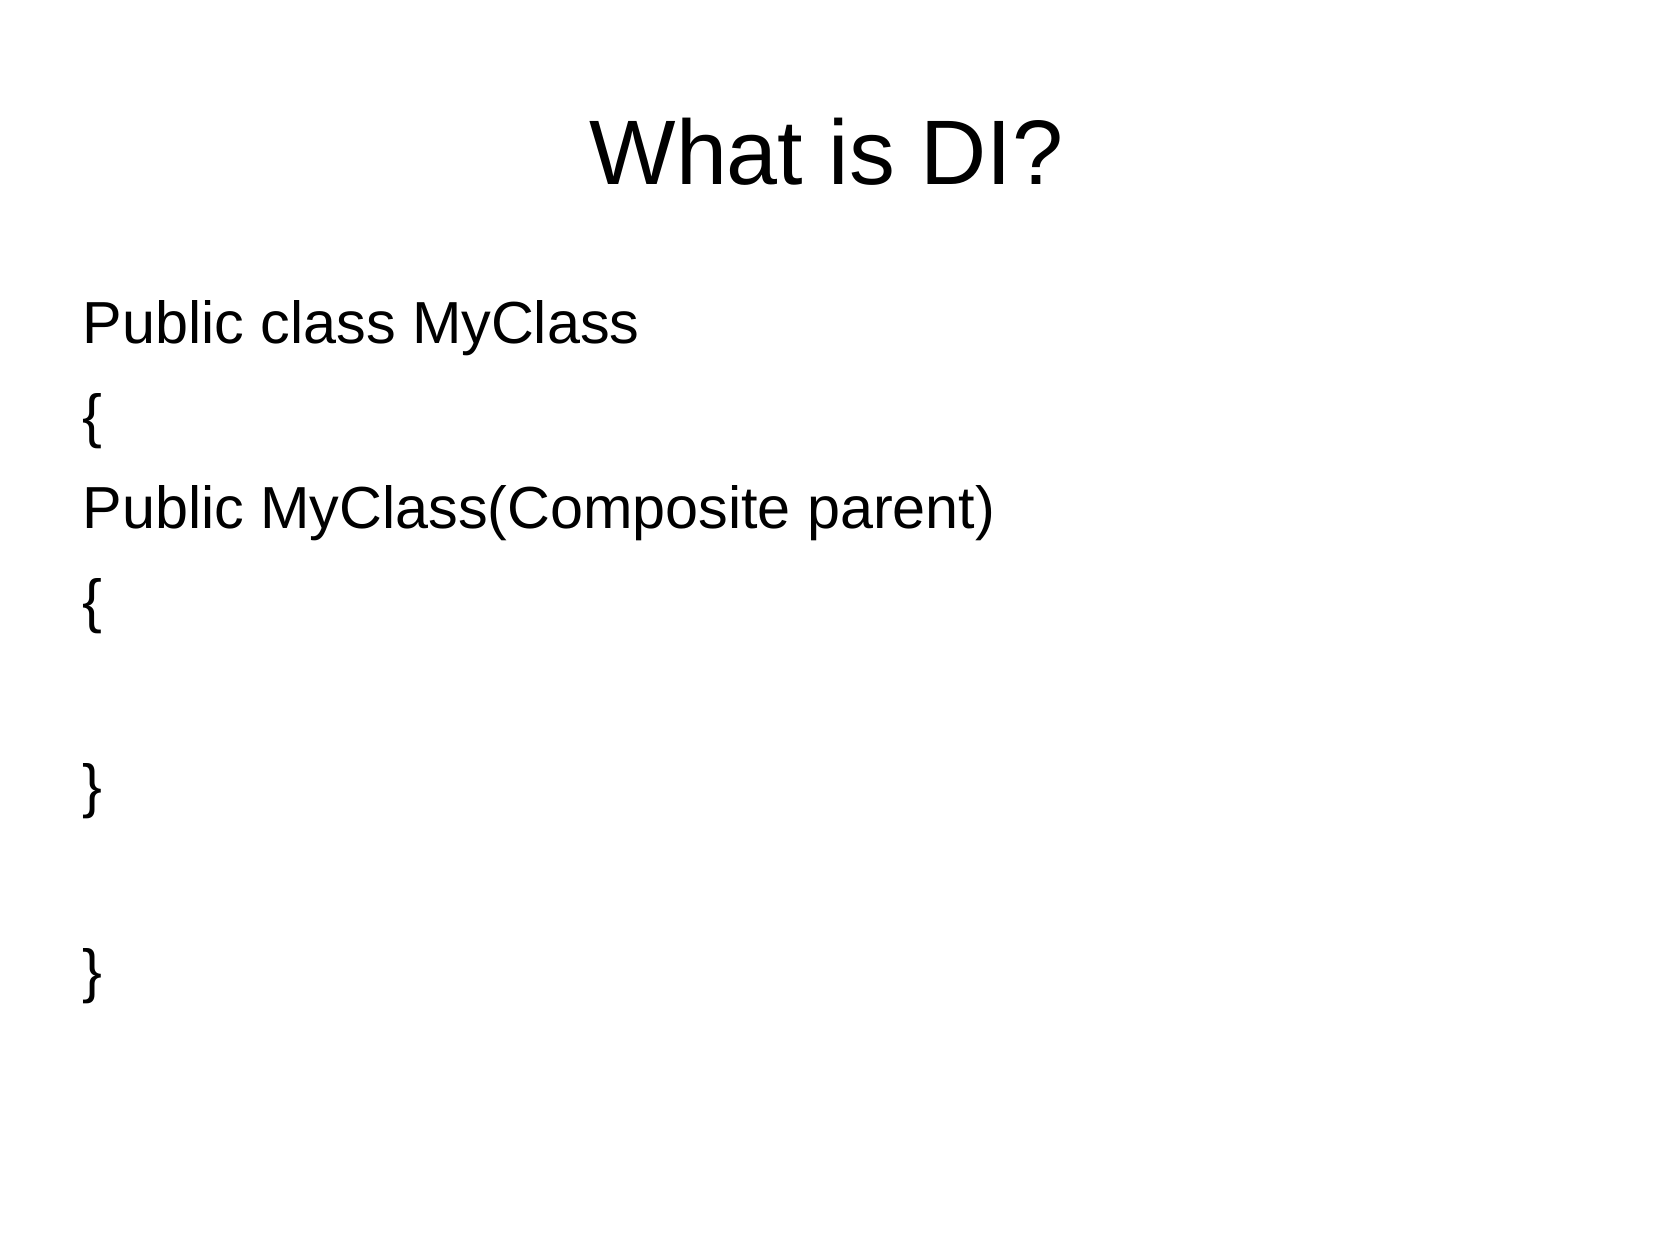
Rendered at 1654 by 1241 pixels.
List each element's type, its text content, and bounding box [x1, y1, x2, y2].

list Public class MyClass { Public MyClass(Composite parent) { } } [82, 290, 1538, 1010]
title What is DI? [82, 49, 1571, 257]
